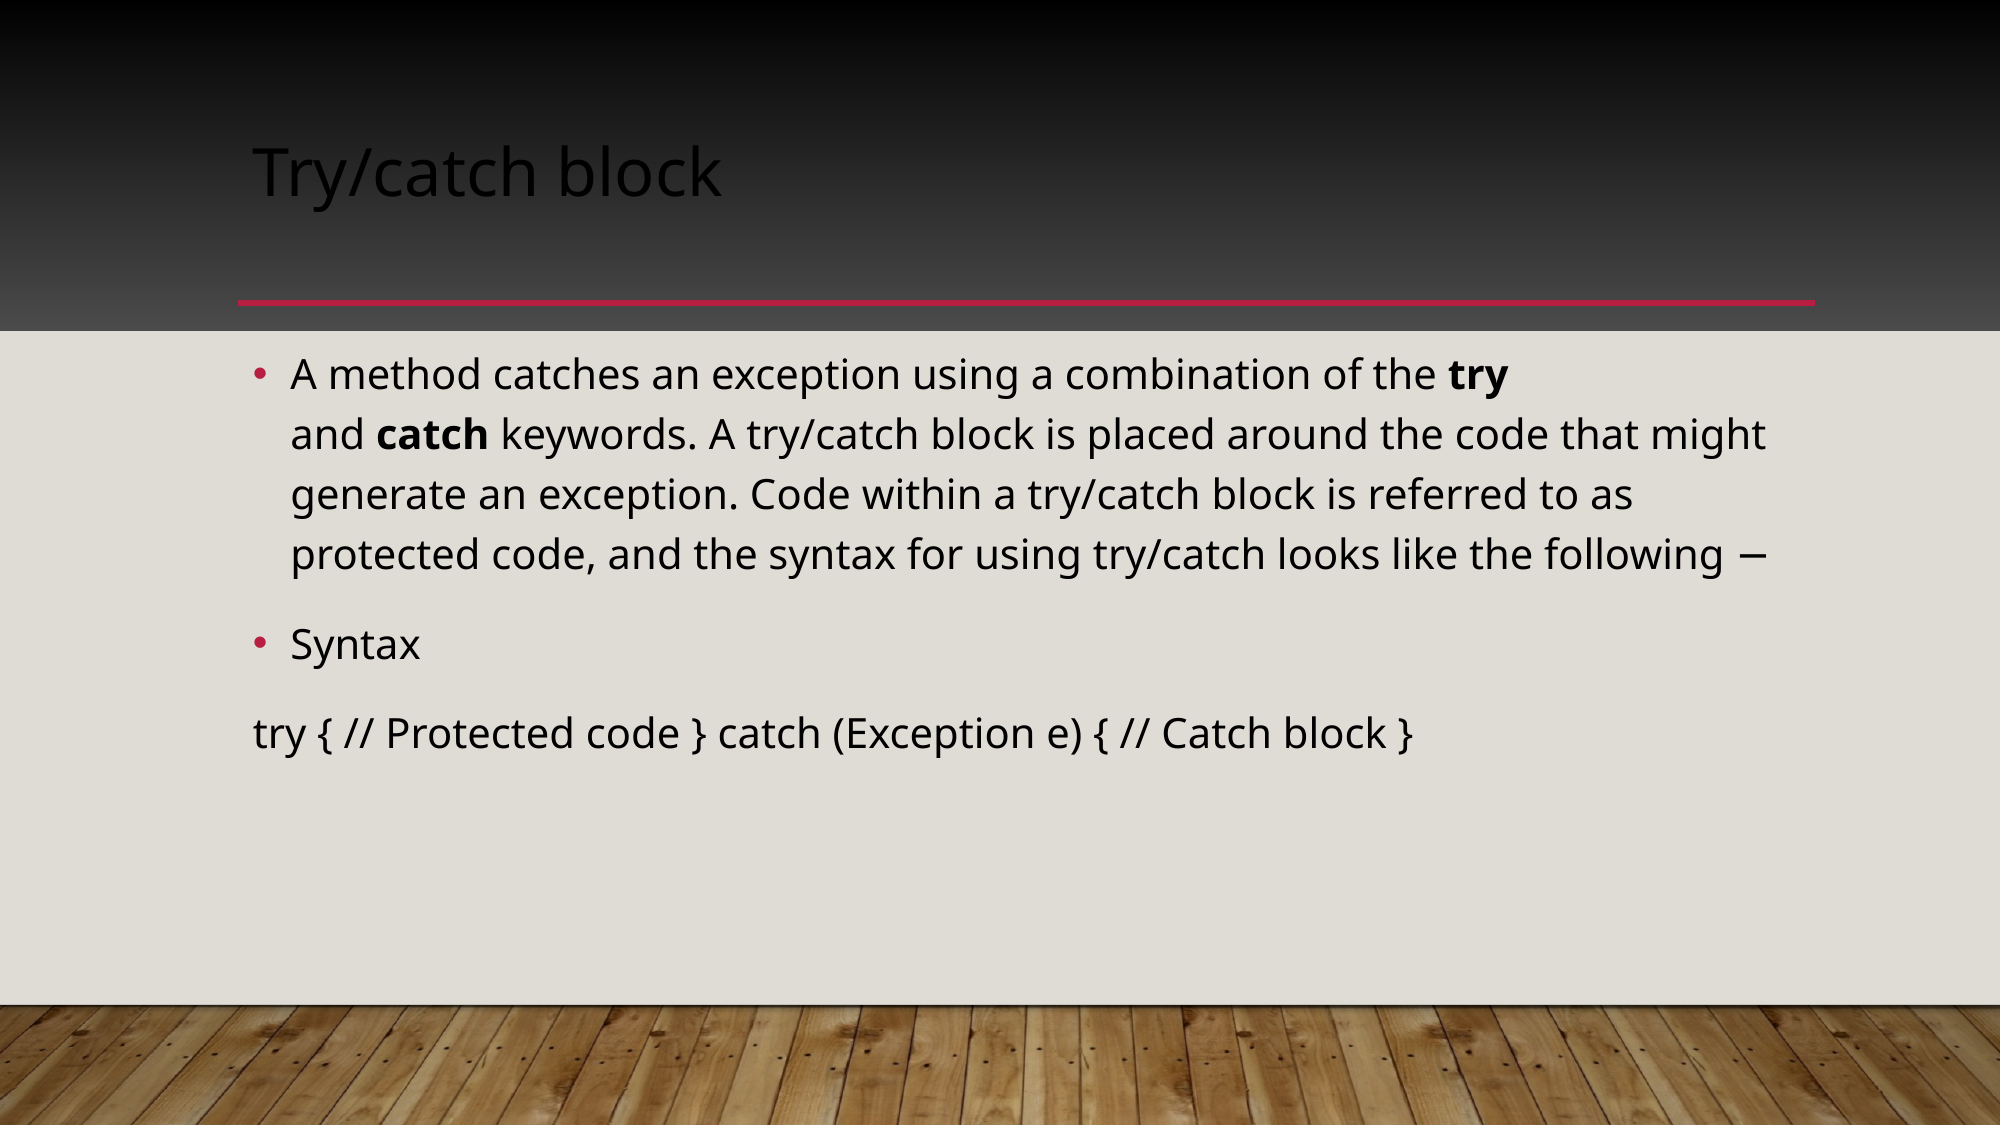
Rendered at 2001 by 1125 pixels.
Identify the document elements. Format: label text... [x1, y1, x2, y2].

picture [0, 1005, 2000, 1125]
list A method catches an exception using a combination of the try and catch keywords. A try/catch block is placed around the code that might generate an exception. Code within a try/catch block is referred to as protected code, and the syntax for using try/catch looks like the following − Syntax try { // Protected code } catch (Exception e) { // Catch block } [238, 330, 1814, 897]
title Try/catch block [238, 131, 1814, 305]
